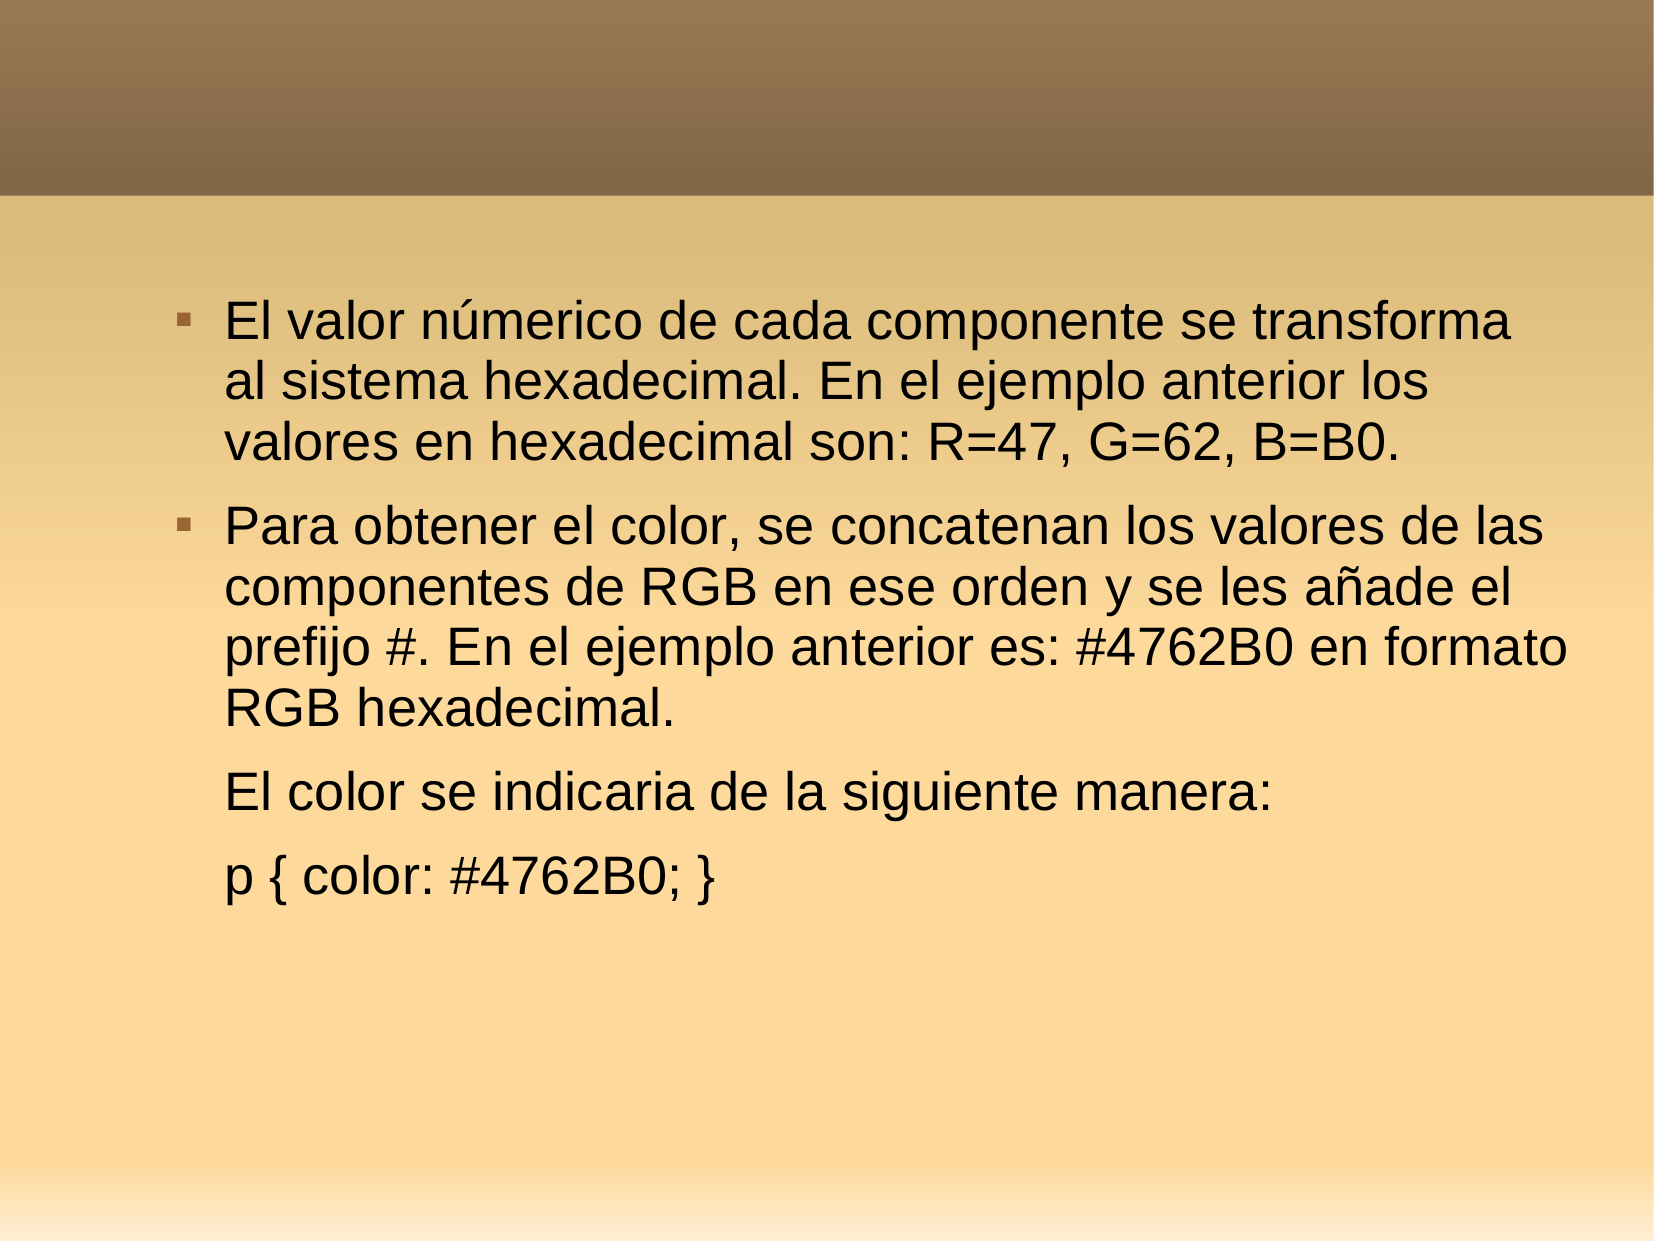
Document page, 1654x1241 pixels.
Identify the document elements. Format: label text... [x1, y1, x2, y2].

list El valor númerico de cada componente se transforma al sistema hexadecimal. En el ejemplo anterior los valores en hexadecimal son: R=47, G=62, B=B0. Para obtener el color, se concatenan los valores de las componentes de RGB en ese orden y se les añade el prefijo #. En el ejemplo anterior es: #4762B0 en formato RGB hexadecimal. El color se indicaria de la siguiente manera: p { color: #4762B0; } [82, 290, 1571, 1094]
picture [0, 0, 1654, 1241]
